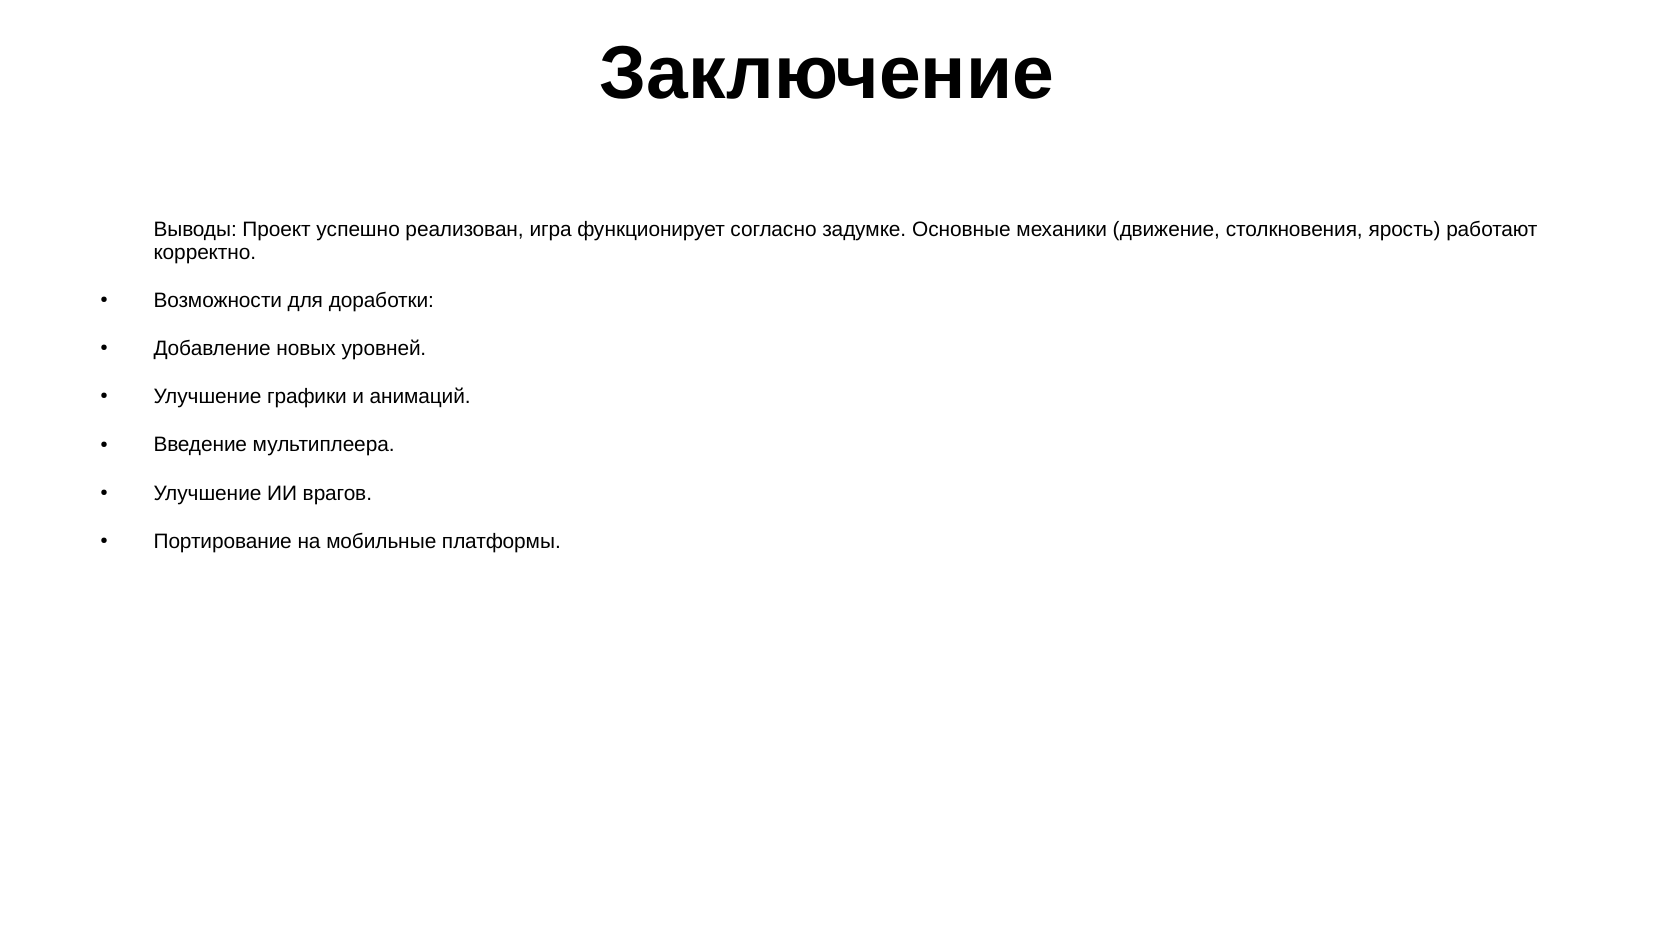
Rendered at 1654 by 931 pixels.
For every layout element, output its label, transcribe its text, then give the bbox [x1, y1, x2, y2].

title Заключение [82, 30, 1571, 199]
list Выводы: Проект успешно реализован, игра функционирует согласно задумке. Основные механики (движение, столкновения, ярость) работают корректно. Возможности для доработки: Добавление новых уровней. Улучшение графики и анимаций. Введение мультиплеера. Улучшение ИИ врагов. Портирование на мобильные платформы. [82, 217, 1571, 562]
